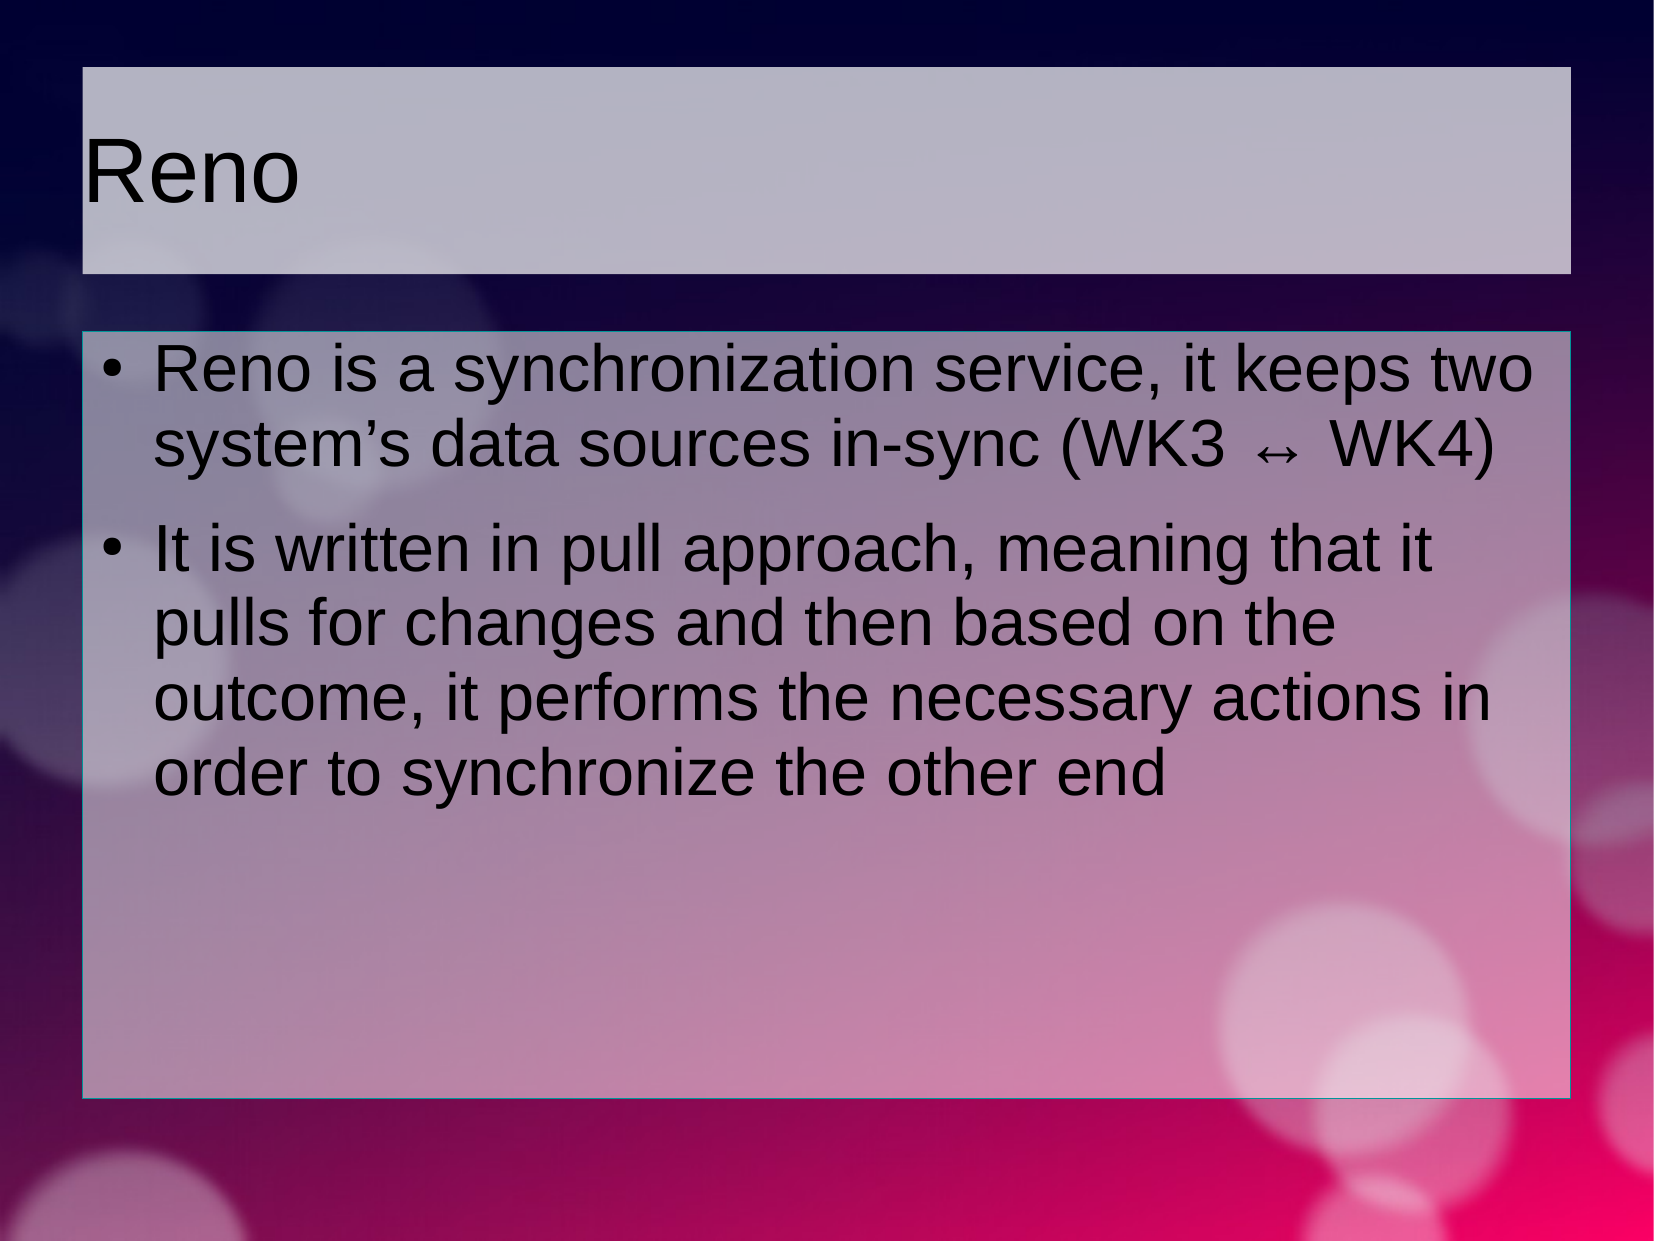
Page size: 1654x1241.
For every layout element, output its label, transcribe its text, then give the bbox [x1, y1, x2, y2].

list Reno is a synchronization service, it keeps two system’s data sources in-sync (WK3 ↔ WK4) It is written in pull approach, meaning that it pulls for changes and then based on the outcome, it performs the necessary actions in order to synchronize the other end [82, 331, 1571, 1099]
picture [0, 0, 1654, 1241]
title Reno [82, 67, 1571, 275]
